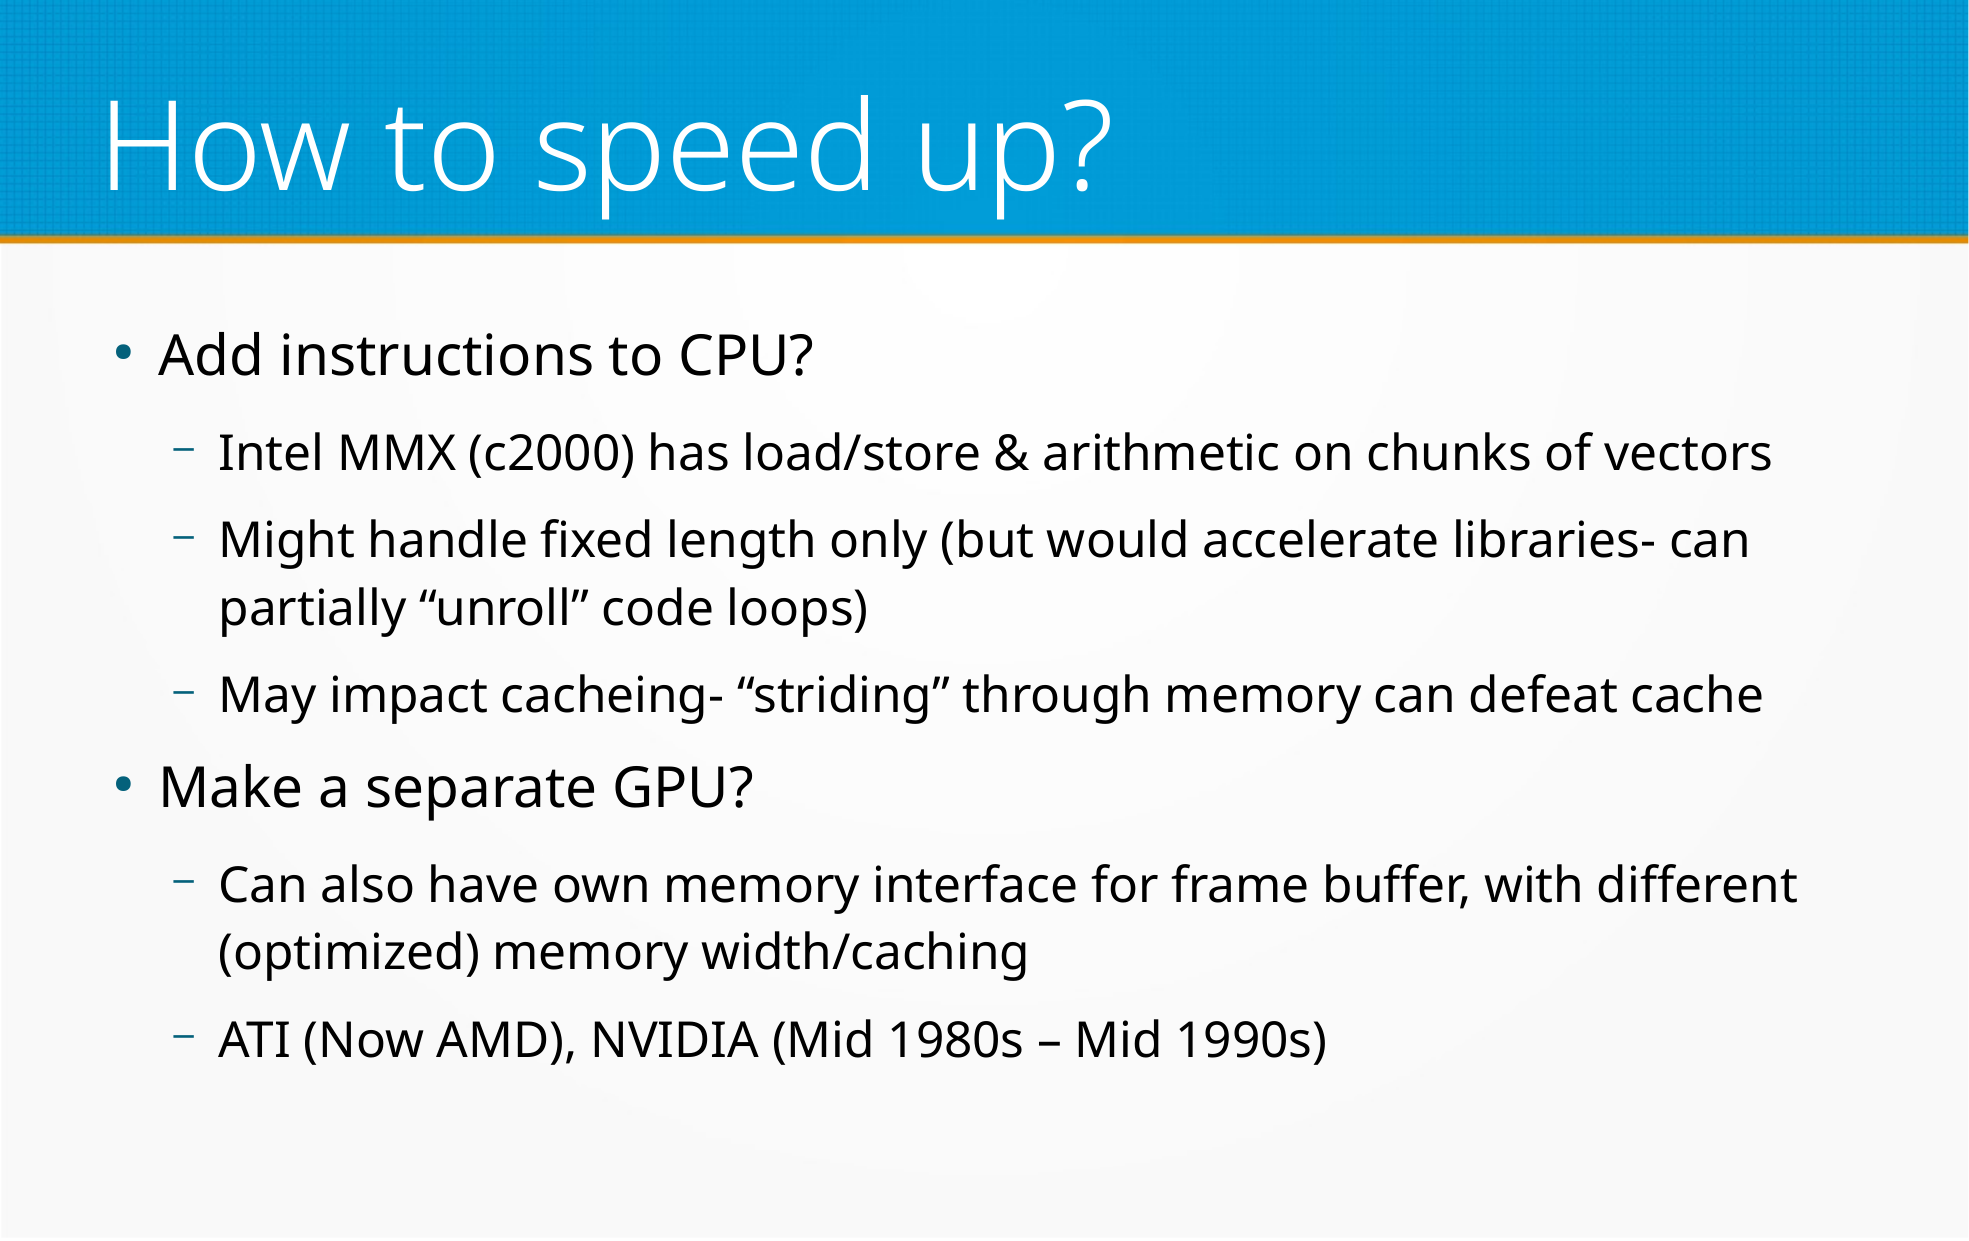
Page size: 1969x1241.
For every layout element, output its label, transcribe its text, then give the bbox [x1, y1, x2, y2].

title How to speed up? [98, 19, 1870, 227]
list Add instructions to CPU? Intel MMX (c2000) has load/store & arithmetic on chunks of vectors Might handle fixed length only (but would accelerate libraries- can partially “unroll” code loops) May impact cacheing- “striding” through memory can defeat cache Make a separate GPU? Can also have own memory interface for frame buffer, with different (optimized) memory width/caching ATI (Now AMD), NVIDIA (Mid 1980s – Mid 1990s) [98, 315, 1861, 1081]
picture [0, 233, 1969, 1241]
